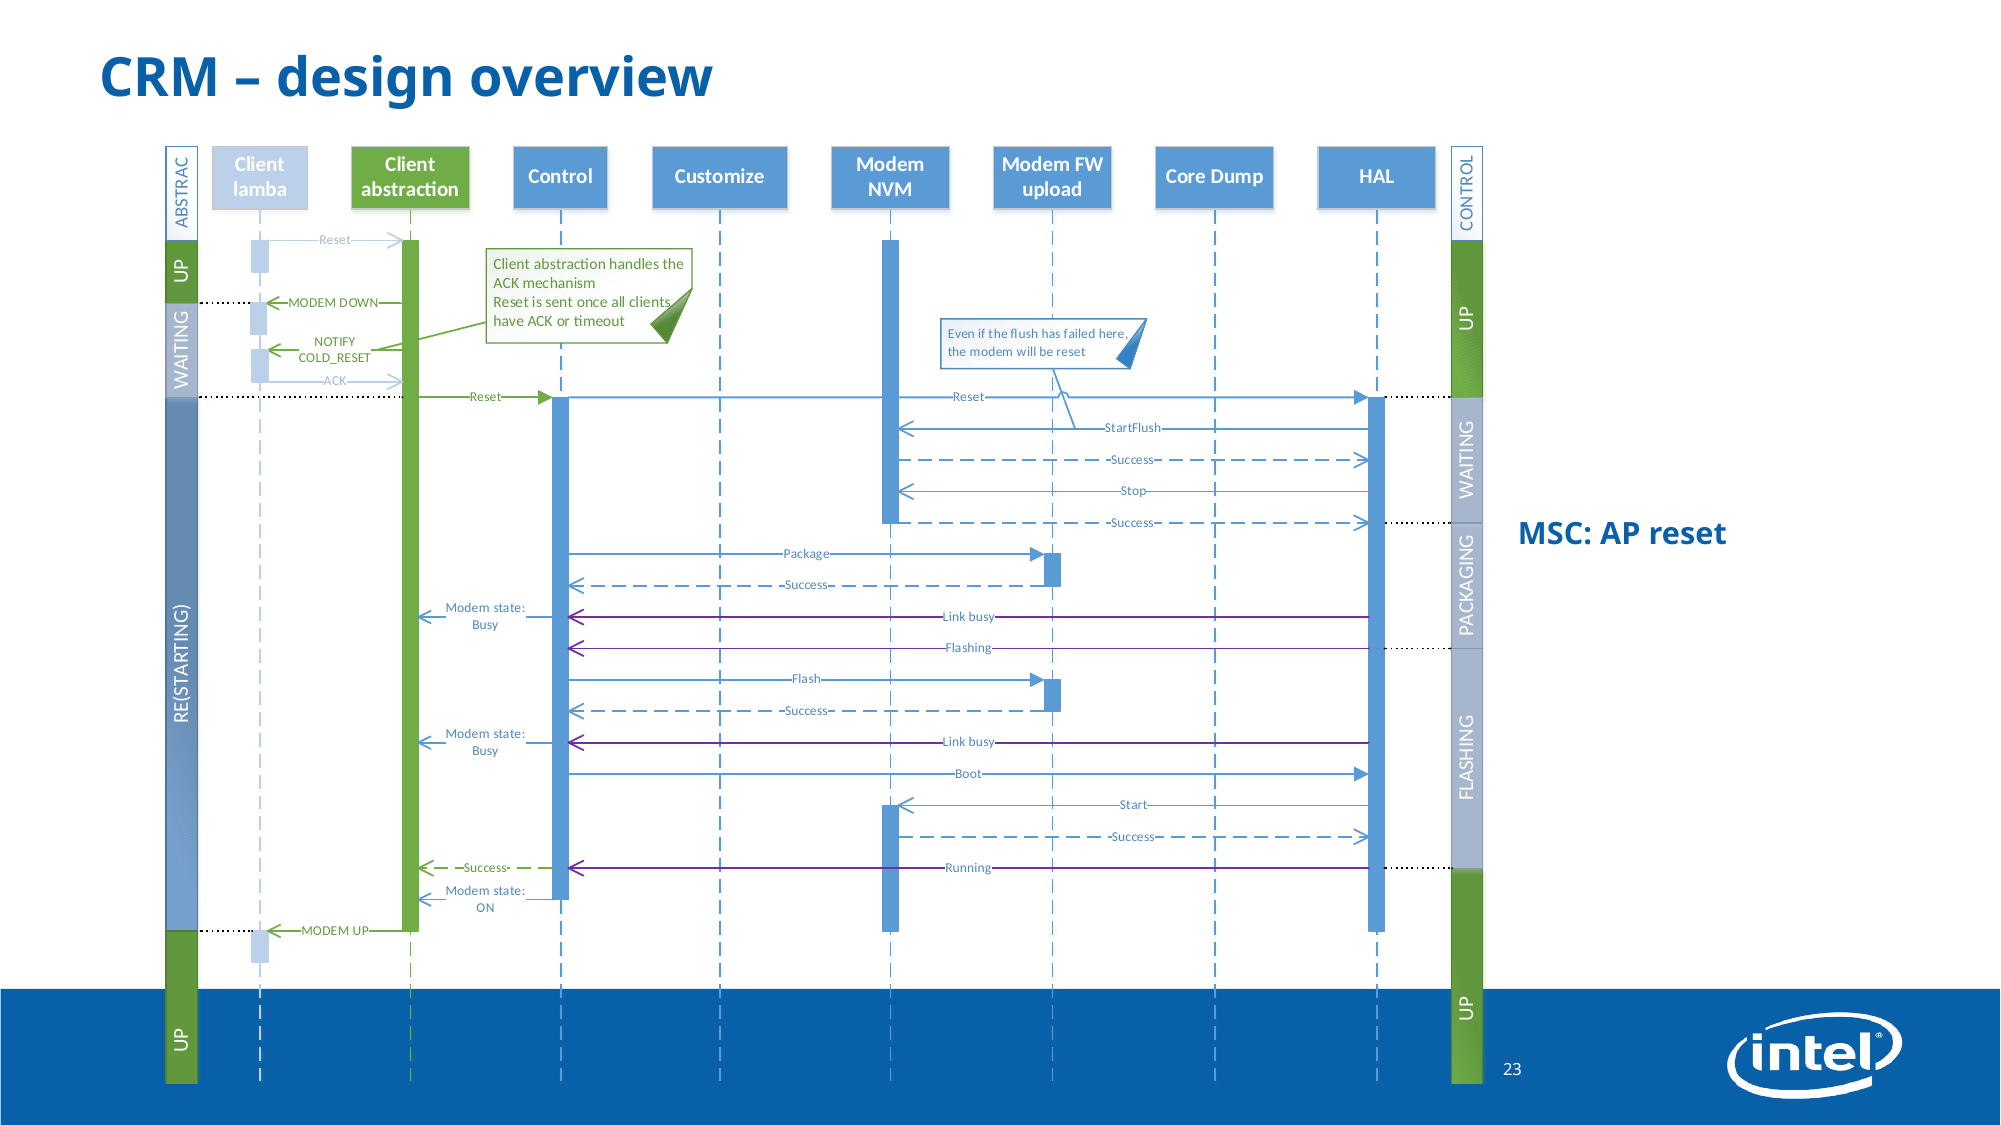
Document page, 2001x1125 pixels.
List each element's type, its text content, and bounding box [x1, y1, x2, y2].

picture [1725, 1011, 1904, 1059]
picture [158, 141, 1490, 1084]
text_box MSC: AP reset [1503, 506, 1980, 559]
title CRM – design overview [99, 41, 1900, 232]
slide_number <number> [1503, 1059, 1970, 1119]
